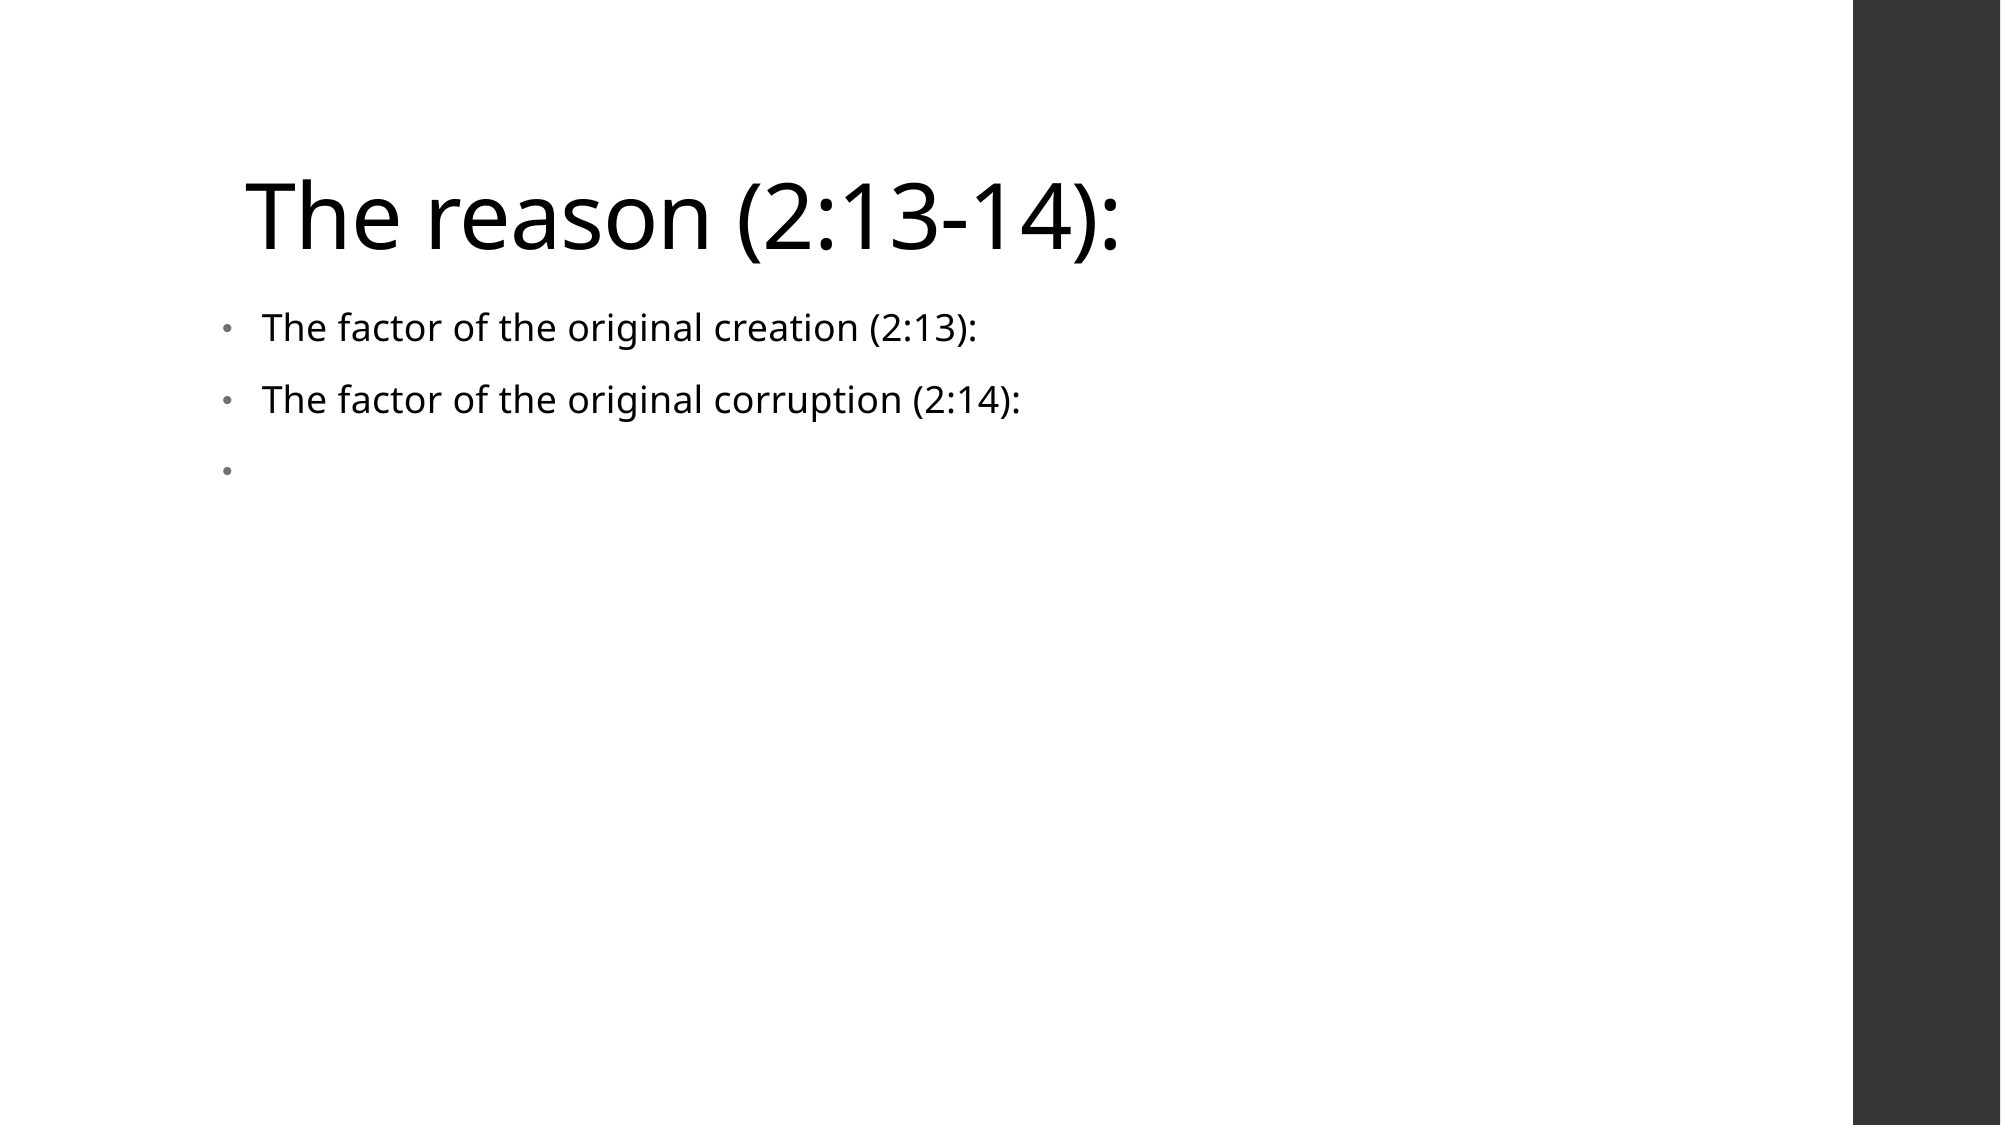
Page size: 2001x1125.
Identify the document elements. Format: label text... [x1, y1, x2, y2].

title The reason (2:13-14): [206, 60, 1797, 278]
list The factor of the original creation (2:13): The factor of the original corruption (2:14): [206, 299, 1617, 1014]
